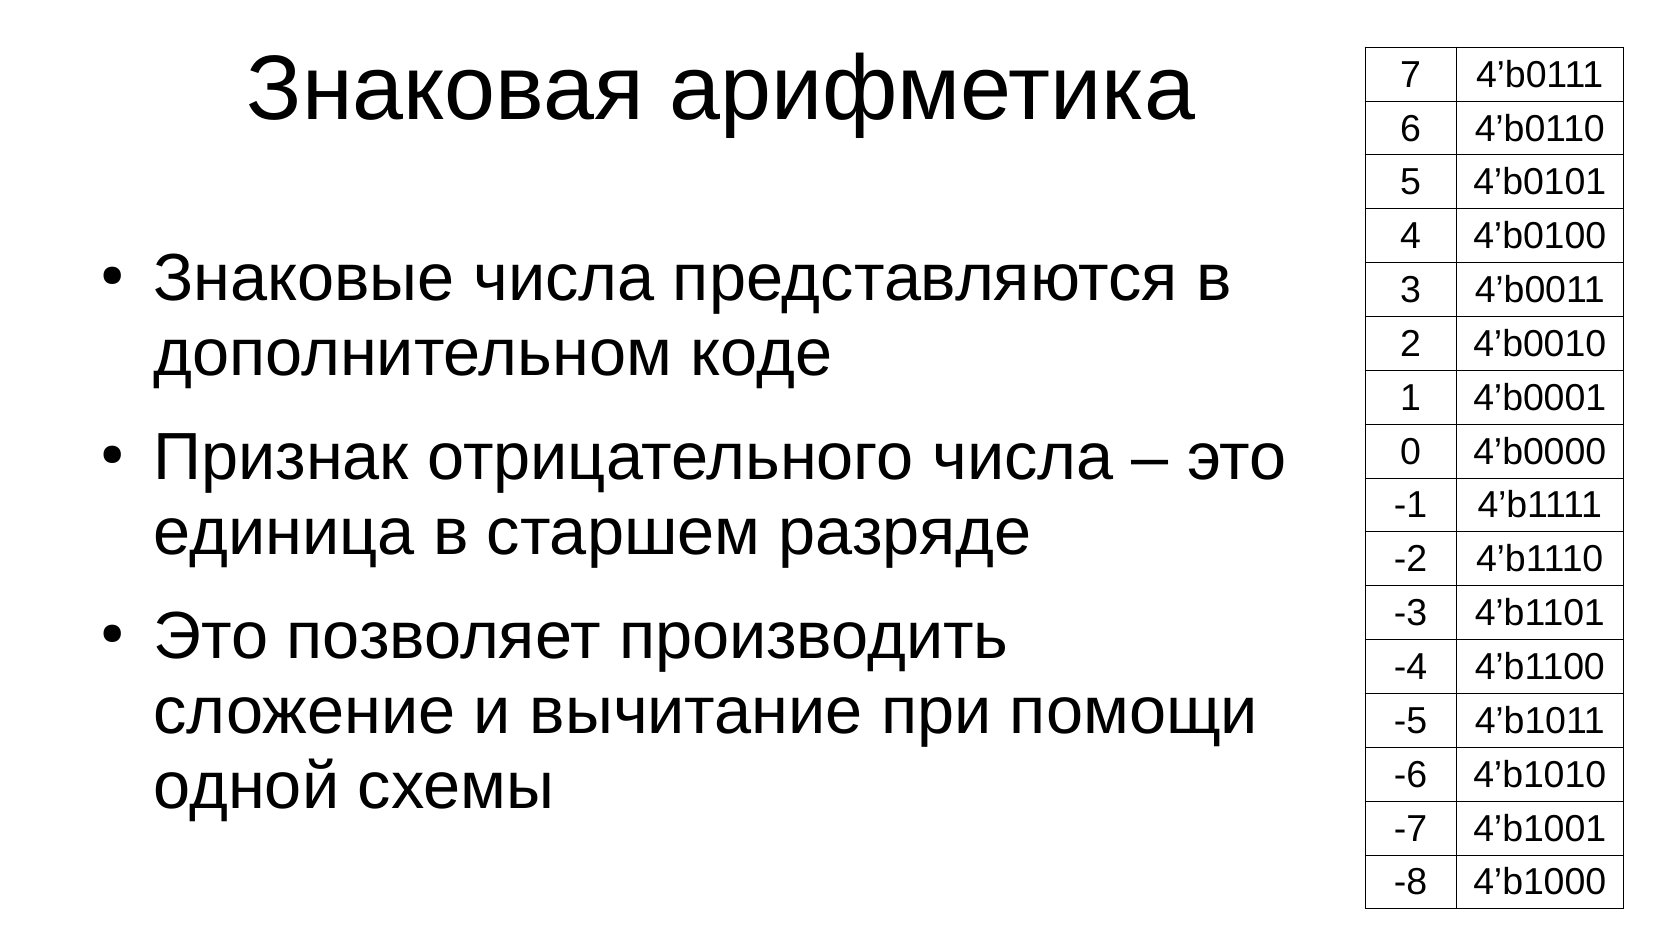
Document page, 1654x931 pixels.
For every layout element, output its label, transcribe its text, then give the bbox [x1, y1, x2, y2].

table_cell 4’b1111 [1457, 479, 1623, 531]
table_cell 4’b1011 [1457, 694, 1623, 747]
table_cell 4’b1001 [1457, 802, 1623, 855]
table_cell 1 [1366, 371, 1456, 424]
table_cell 4’b1000 [1457, 856, 1623, 908]
table_cell 4 [1366, 209, 1456, 262]
table_cell -5 [1366, 694, 1456, 747]
table_cell -4 [1366, 640, 1456, 693]
table_cell -2 [1366, 532, 1456, 585]
table_cell -1 [1366, 479, 1456, 531]
title Знаковая арифметика [135, 9, 1309, 166]
table_cell 4’b0000 [1457, 425, 1623, 478]
table_cell 4’b0101 [1457, 155, 1623, 208]
table_cell 6 [1366, 102, 1456, 154]
table_cell 2 [1366, 317, 1456, 370]
table_cell 5 [1366, 155, 1456, 208]
table_cell 4’b0100 [1457, 209, 1623, 262]
list Знаковые числа представляются в дополнительном коде Признак отрицательного числа – это единица в старшем разряде Это позволяет производить сложение и вычитание при помощи одной схемы [82, 240, 1291, 886]
table_cell 4’b1101 [1457, 586, 1623, 639]
table_cell 4’b1100 [1457, 640, 1623, 693]
table_cell 4’b0011 [1457, 263, 1623, 316]
table_cell 4’b0001 [1457, 371, 1623, 424]
table_header 7 [1366, 48, 1456, 101]
table_header 4’b0111 [1457, 48, 1623, 101]
table_cell 0 [1366, 425, 1456, 478]
table_cell 4’b1010 [1457, 748, 1623, 801]
table_cell -8 [1366, 856, 1456, 908]
table_cell 4’b0010 [1457, 317, 1623, 370]
table_cell 3 [1366, 263, 1456, 316]
table_cell 4’b0110 [1457, 102, 1623, 154]
table_cell 4’b1110 [1457, 532, 1623, 585]
table_cell -6 [1366, 748, 1456, 801]
table_cell -7 [1366, 802, 1456, 855]
table_cell -3 [1366, 586, 1456, 639]
